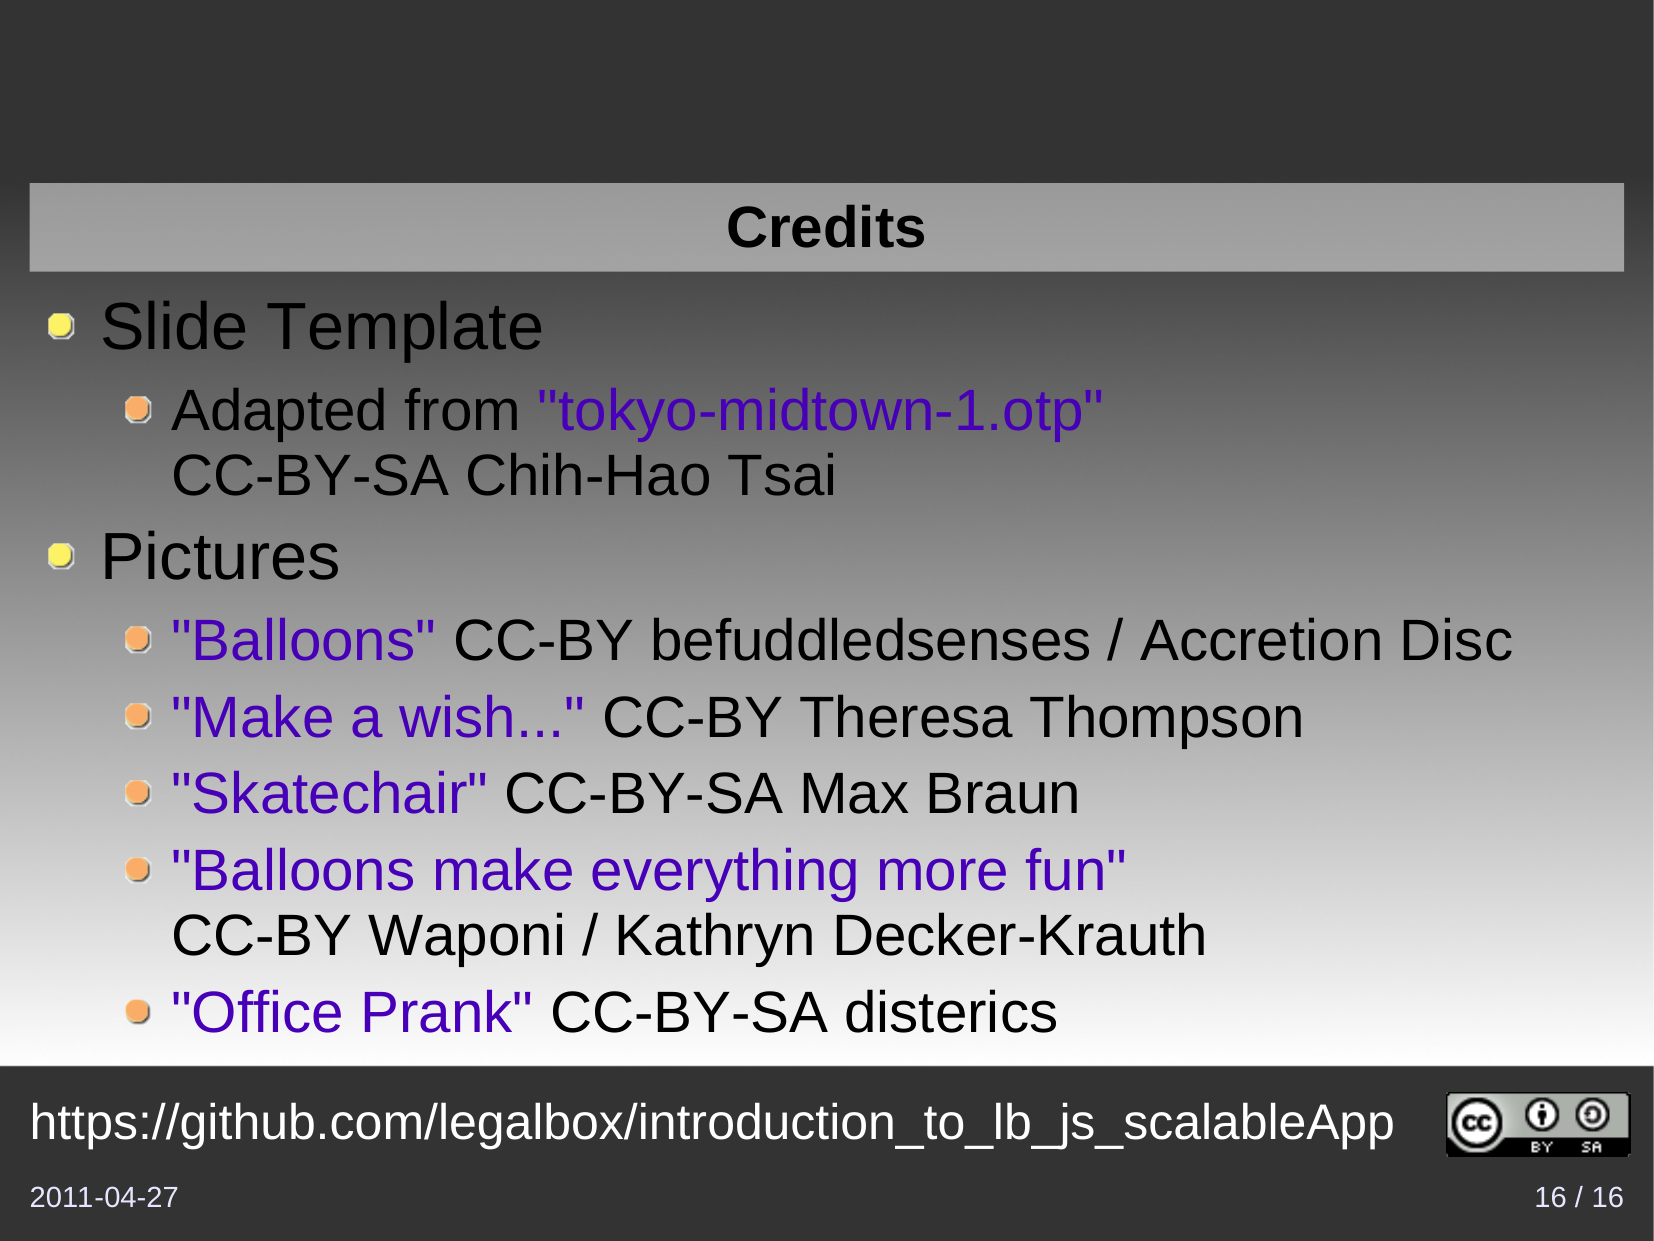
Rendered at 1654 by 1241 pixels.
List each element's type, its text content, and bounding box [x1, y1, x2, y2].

text_box https://github.com/legalbox/introduction_to_lb_js_scalableApp [29, 1094, 1418, 1151]
picture [0, 0, 1654, 1241]
title Credits [29, 183, 1625, 272]
list Slide Template Adapted from "tokyo-midtown-1.otp" CC-BY-SA Chih-Hao Tsai Pictures "Balloons" CC-BY befuddledsenses / Accretion Disc "Make a wish..." CC-BY Theresa Thompson "Skatechair" CC-BY-SA Max Braun "Balloons make everything more fun" CC-BY Waponi / Kathryn Decker-Krauth "Office Prank" CC-BY-SA disterics [29, 289, 1625, 1058]
